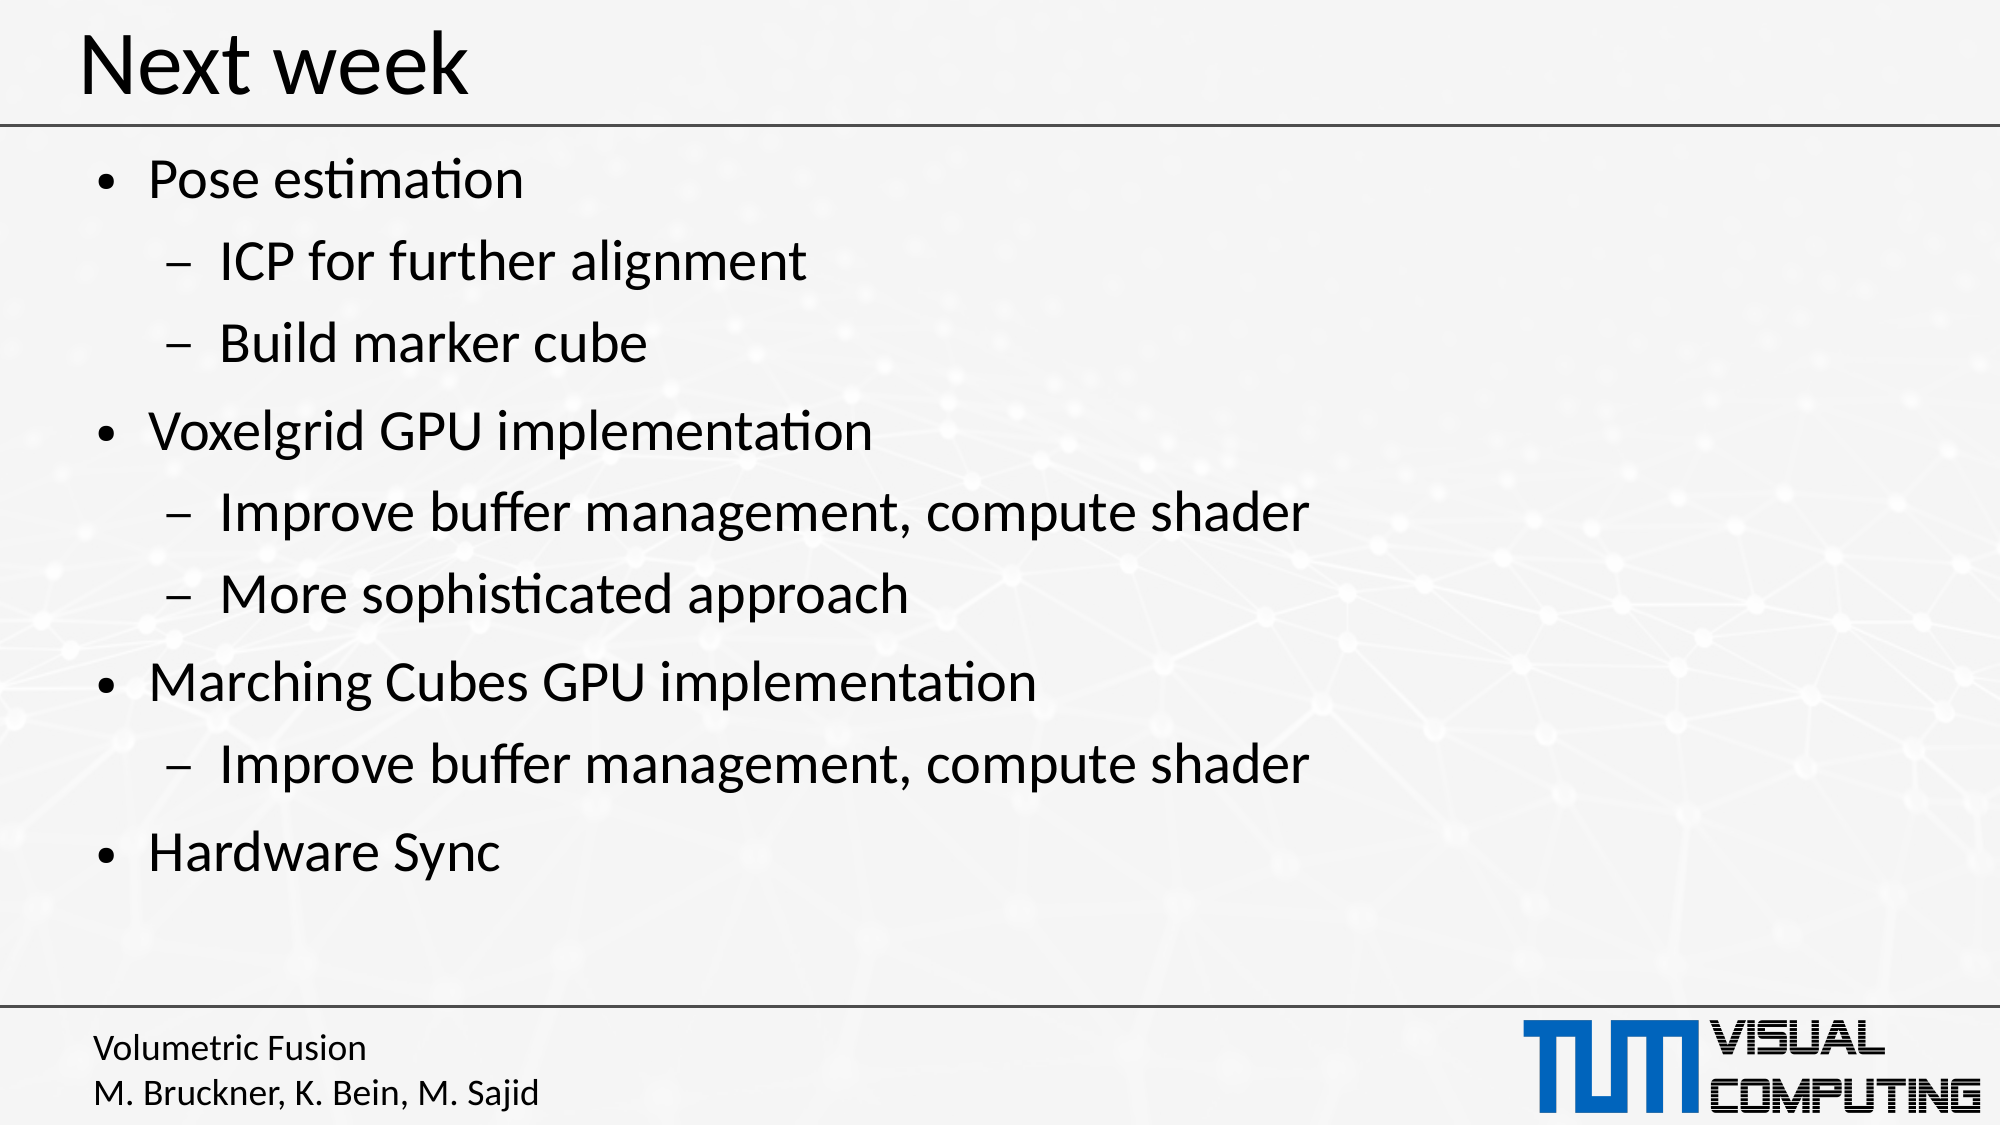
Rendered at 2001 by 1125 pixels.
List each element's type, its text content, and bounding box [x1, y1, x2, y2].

list Pose estimation ICP for further alignment Build marker cube Voxelgrid GPU implementation Improve buffer management, compute shader More sophisticated approach Marching Cubes GPU implementation Improve buffer management, compute shader Hardware Sync [78, 154, 1925, 968]
picture [1523, 1018, 1983, 1117]
title Next week [78, 0, 1510, 143]
